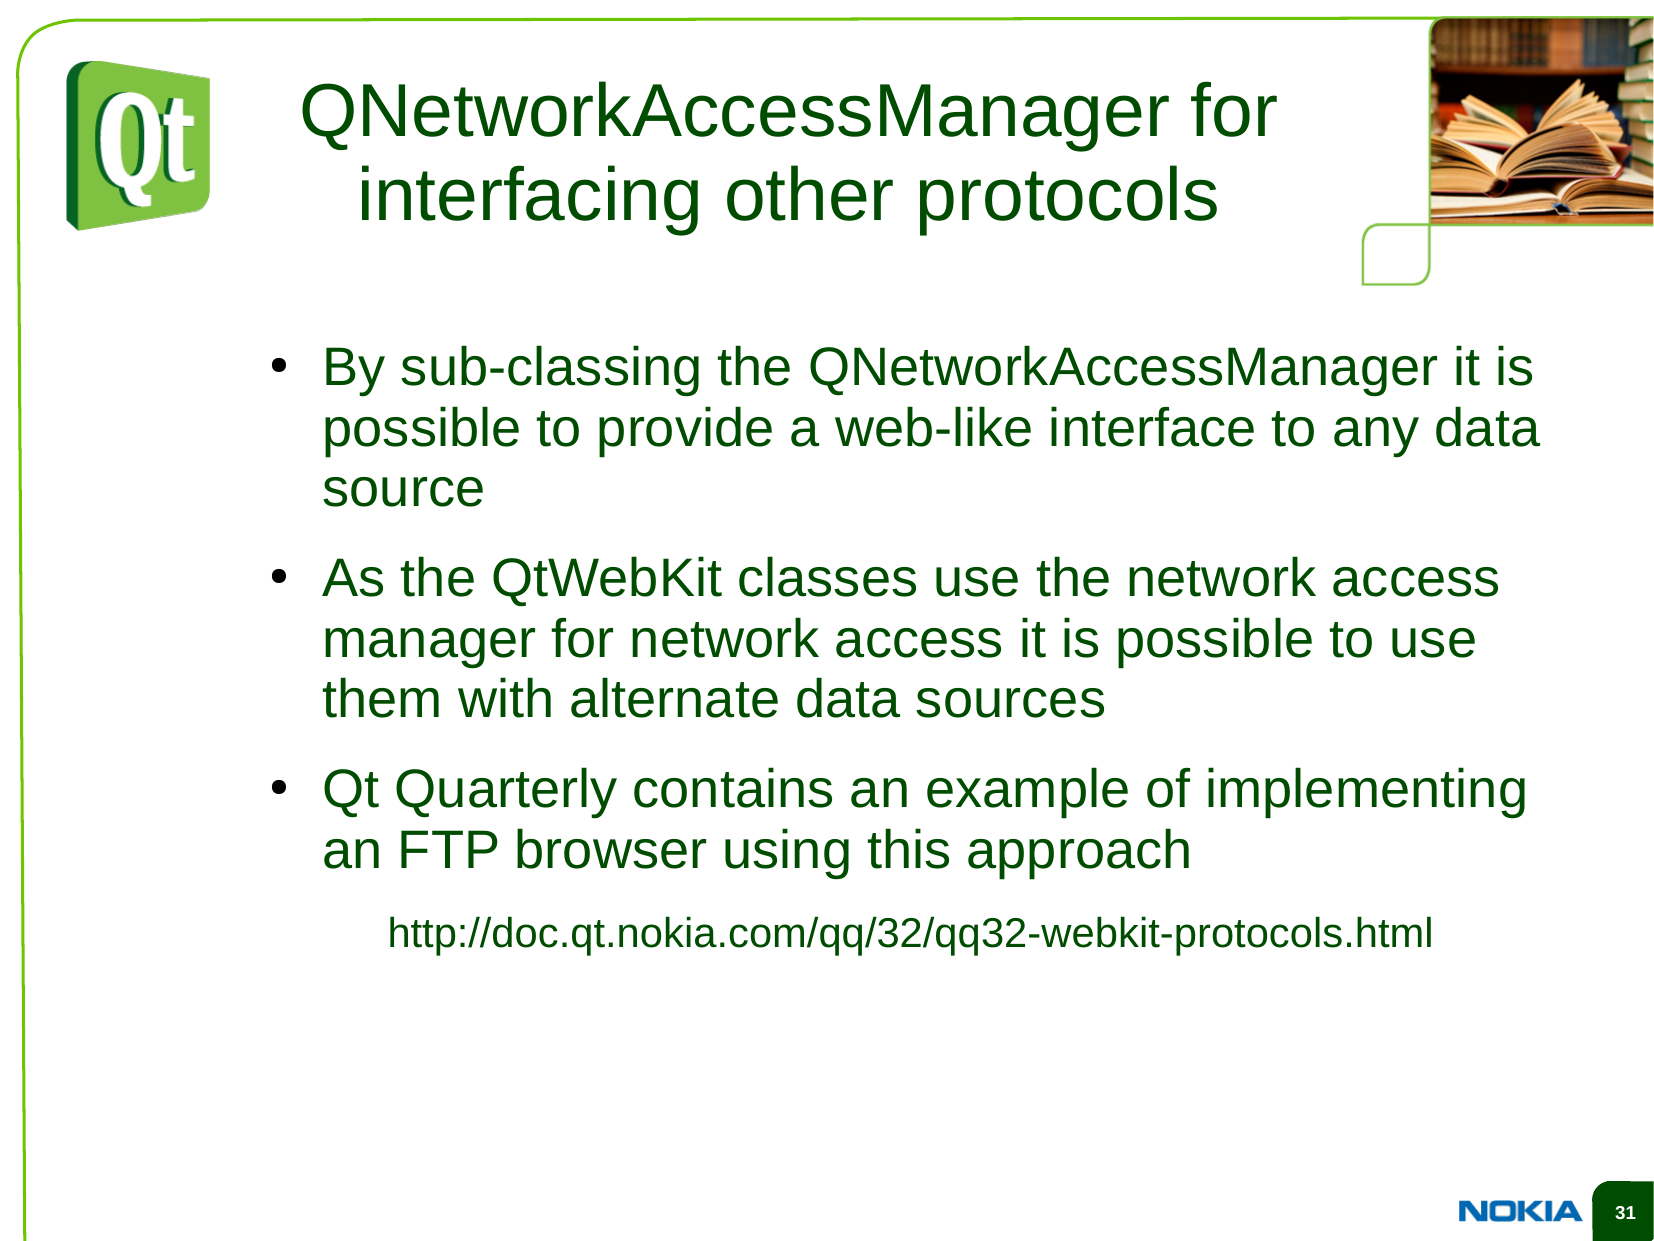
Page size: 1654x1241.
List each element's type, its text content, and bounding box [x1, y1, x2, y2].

title QNetworkAccessManager for interfacing other protocols [251, 56, 1327, 249]
list By sub-classing the QNetworkAccessManager it is possible to provide a web-like interface to any data source As the QtWebKit classes use the network access manager for network access it is possible to use them with alternate data sources Qt Quarterly contains an example of implementing an FTP browser using this approach http://doc.qt.nokia.com/qq/32/qq32-webkit-protocols.html [251, 336, 1571, 1141]
picture [66, 61, 210, 231]
picture [1338, 5, 1654, 306]
picture [1459, 1200, 1583, 1222]
